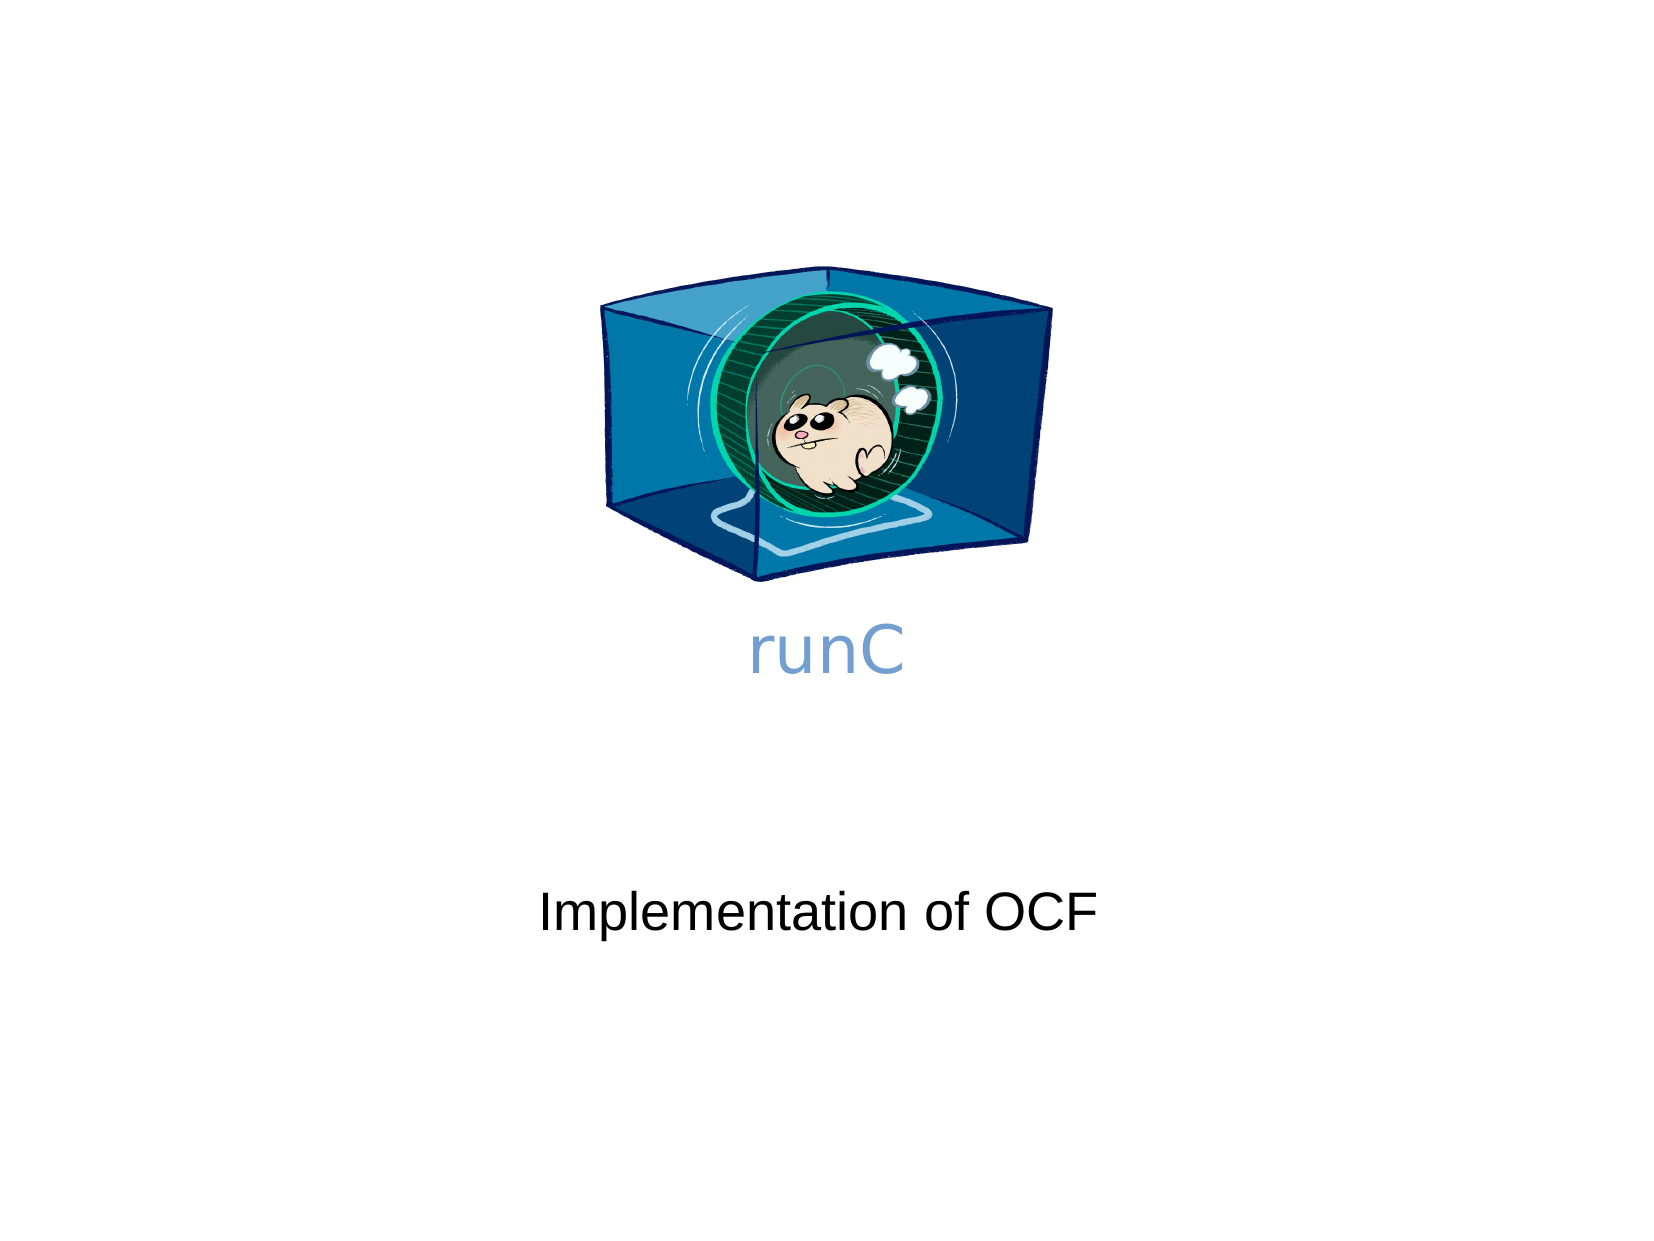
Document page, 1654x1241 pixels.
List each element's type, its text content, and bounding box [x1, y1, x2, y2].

text_box runC [732, 604, 921, 697]
picture [600, 266, 1053, 582]
text_box Implementation of OCF [523, 873, 1130, 949]
